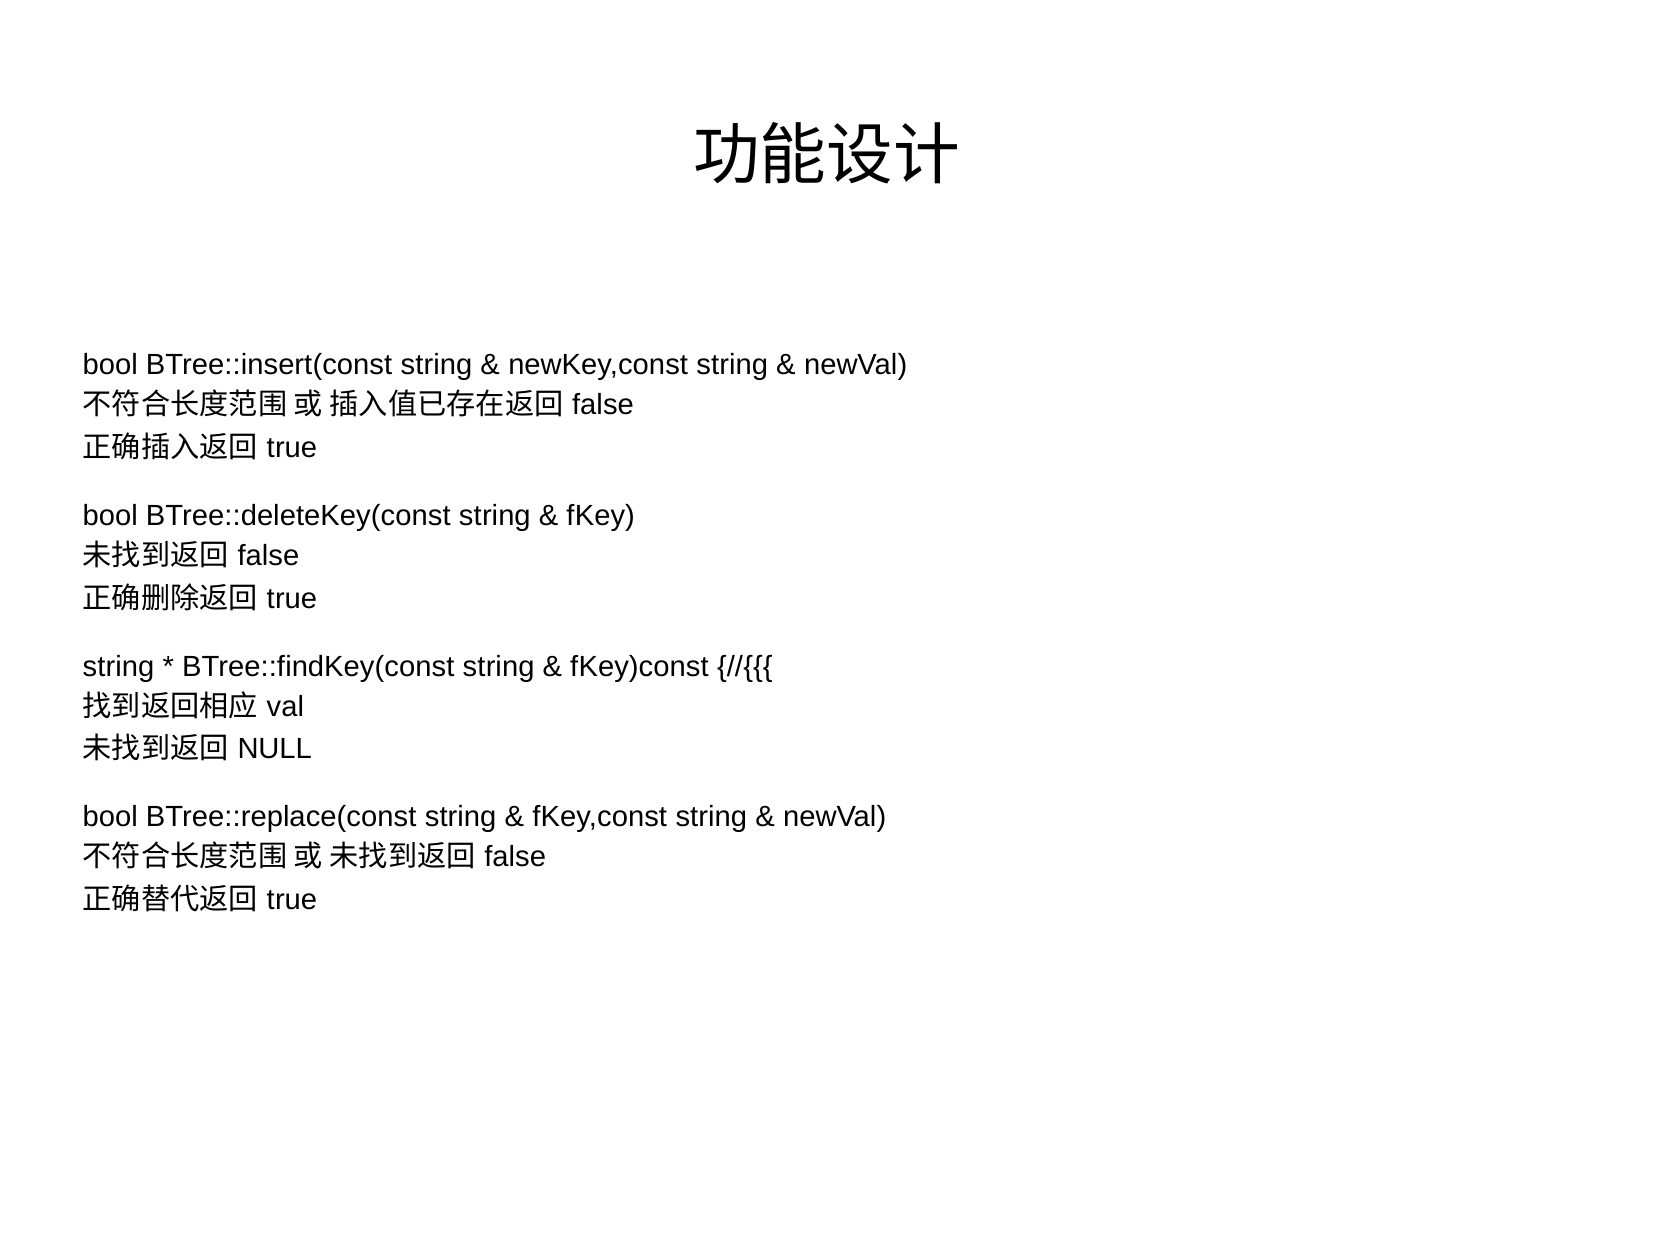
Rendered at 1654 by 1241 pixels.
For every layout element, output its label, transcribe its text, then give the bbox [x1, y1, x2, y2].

title 功能设计 [82, 49, 1571, 257]
subtitle bool BTree::insert(const string & newKey,const string & newVal) 不符合长度范围 或 插入值已存在返回false 正确插入返回true bool BTree::deleteKey(const string & fKey) 未找到返回false 正确删除返回true string * BTree::findKey(const string & fKey)const {//{{{ 找到返回相应val 未找到返回NULL bool BTree::replace(const string & fKey,const string & newVal) 不符合长度范围 或 未找到返回false 正确替代返回true [82, 289, 1571, 1010]
